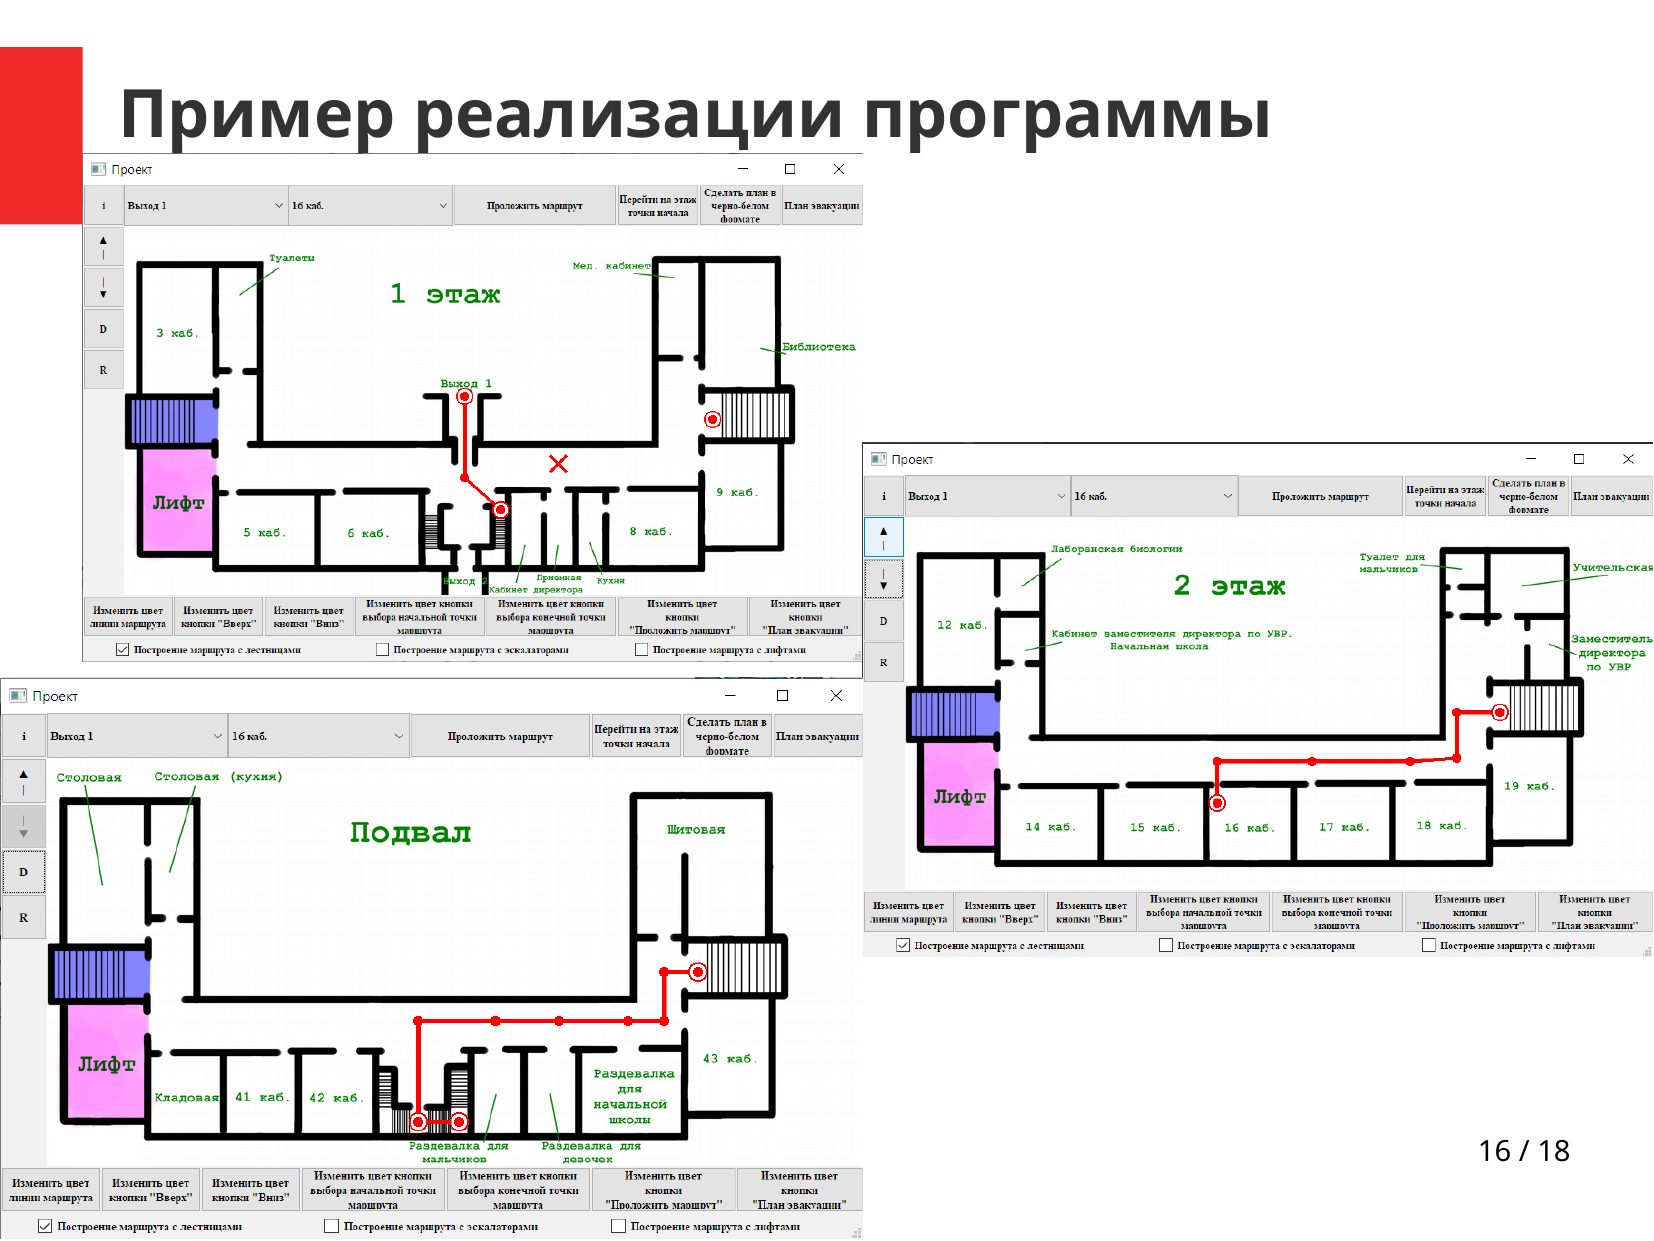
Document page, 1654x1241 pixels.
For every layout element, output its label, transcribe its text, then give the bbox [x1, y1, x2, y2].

picture [0, 153, 1653, 1240]
title Пример реализации программы [118, 0, 1571, 237]
